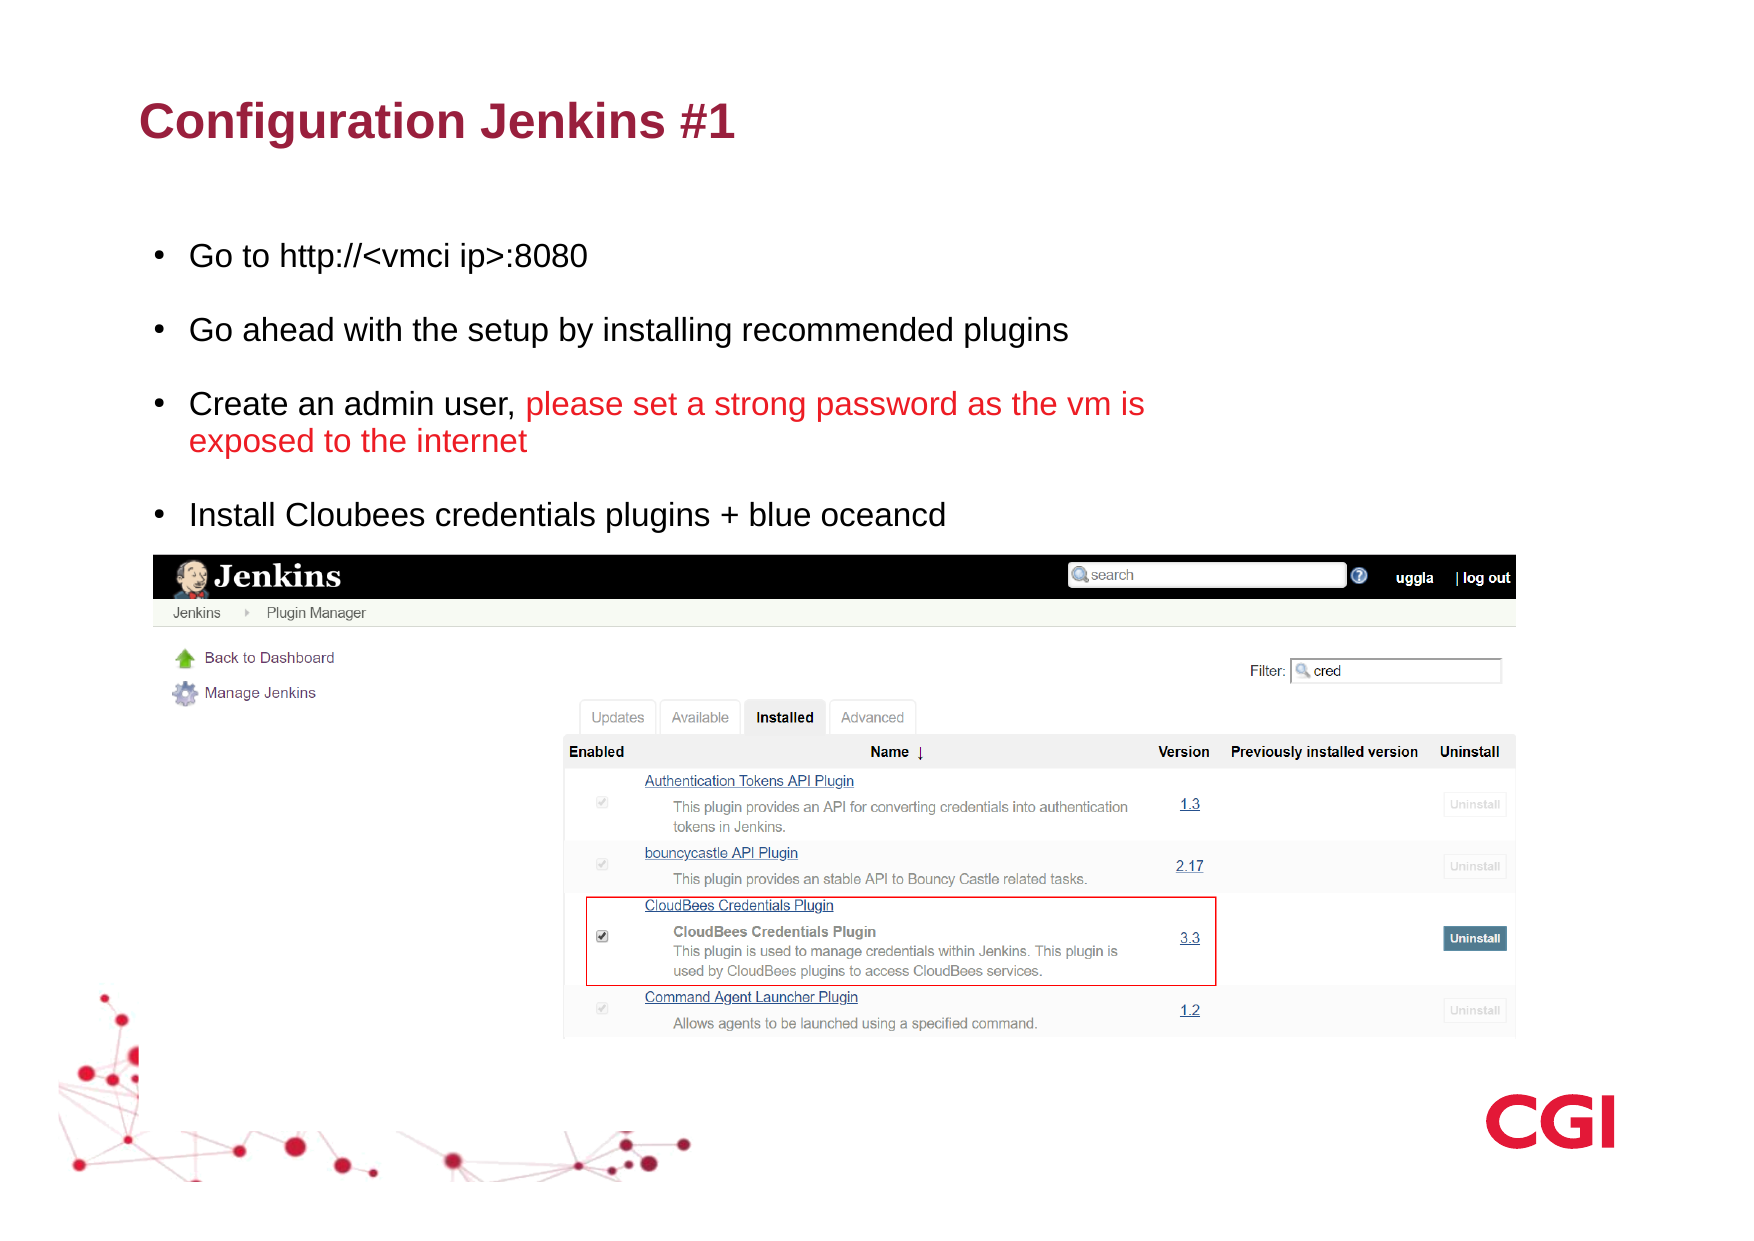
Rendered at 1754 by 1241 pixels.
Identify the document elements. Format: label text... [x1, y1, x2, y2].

text_box Go to http://<vmci ip>:8080 Go ahead with the setup by installing recommended plugins Create an admin user, please set a strong password as the vm is exposed to the internet Install Cloubees credentials plugins + blue oceancd [138, 229, 1264, 1132]
text_box Configuration Jenkins #1 [138, 88, 1638, 240]
picture [153, 554, 1516, 1039]
picture [58, 965, 738, 1182]
